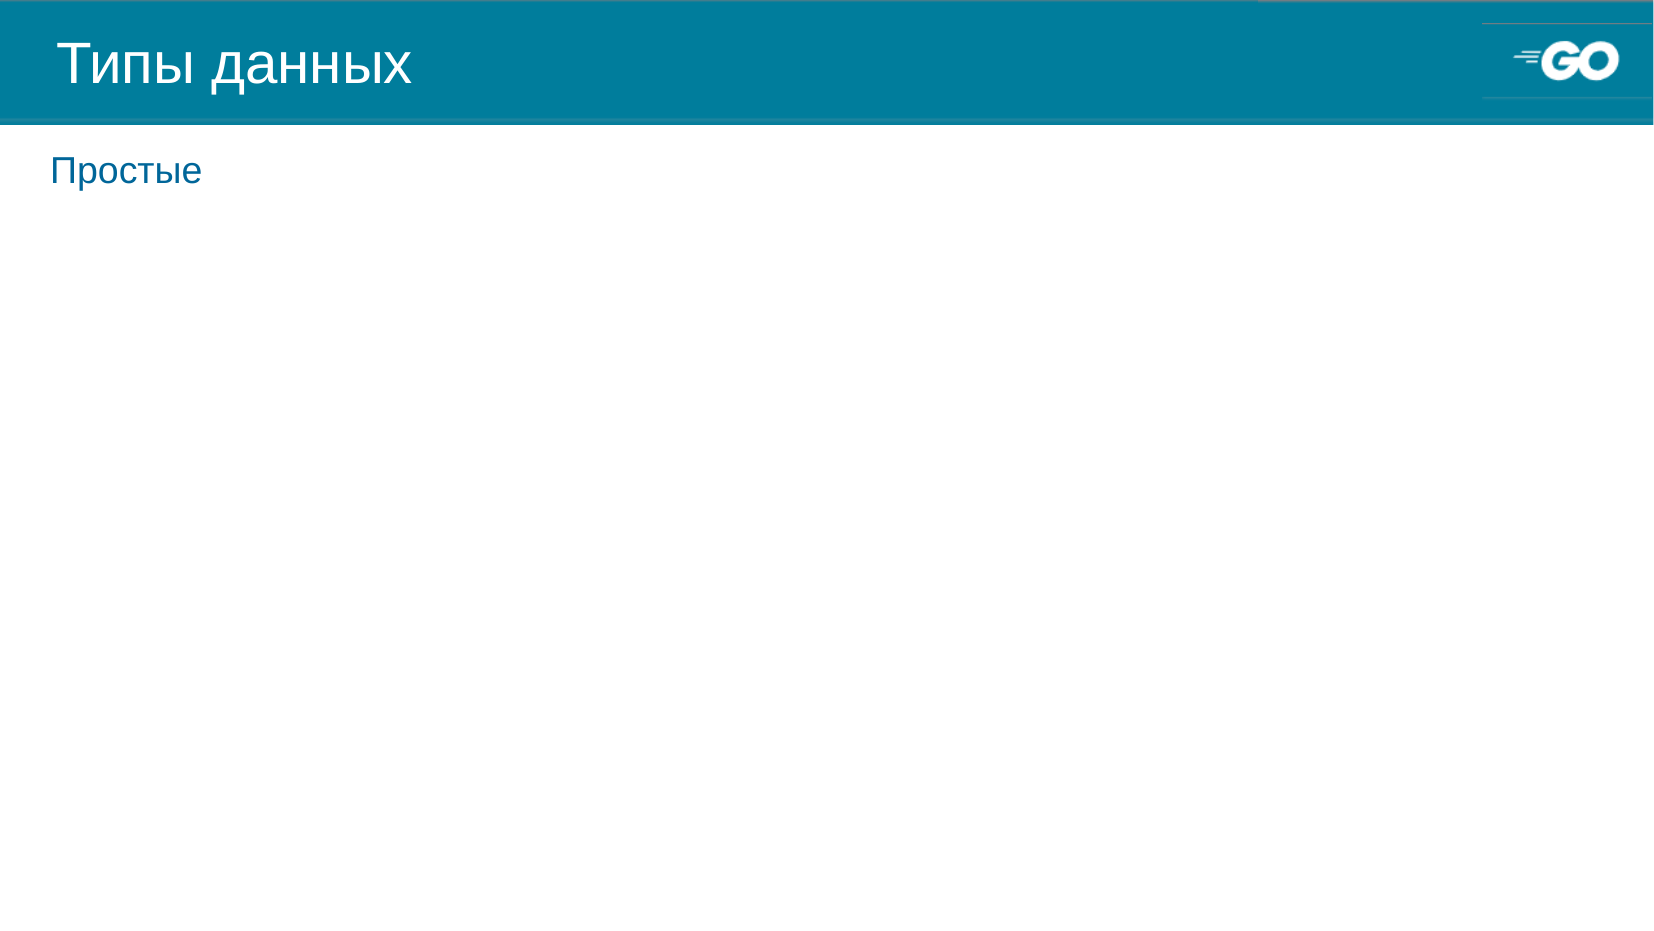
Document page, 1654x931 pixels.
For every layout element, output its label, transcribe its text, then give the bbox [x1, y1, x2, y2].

text_box Простые [35, 141, 1619, 898]
picture [1542, 41, 1619, 81]
text_box Типы данных [41, 23, 1495, 104]
